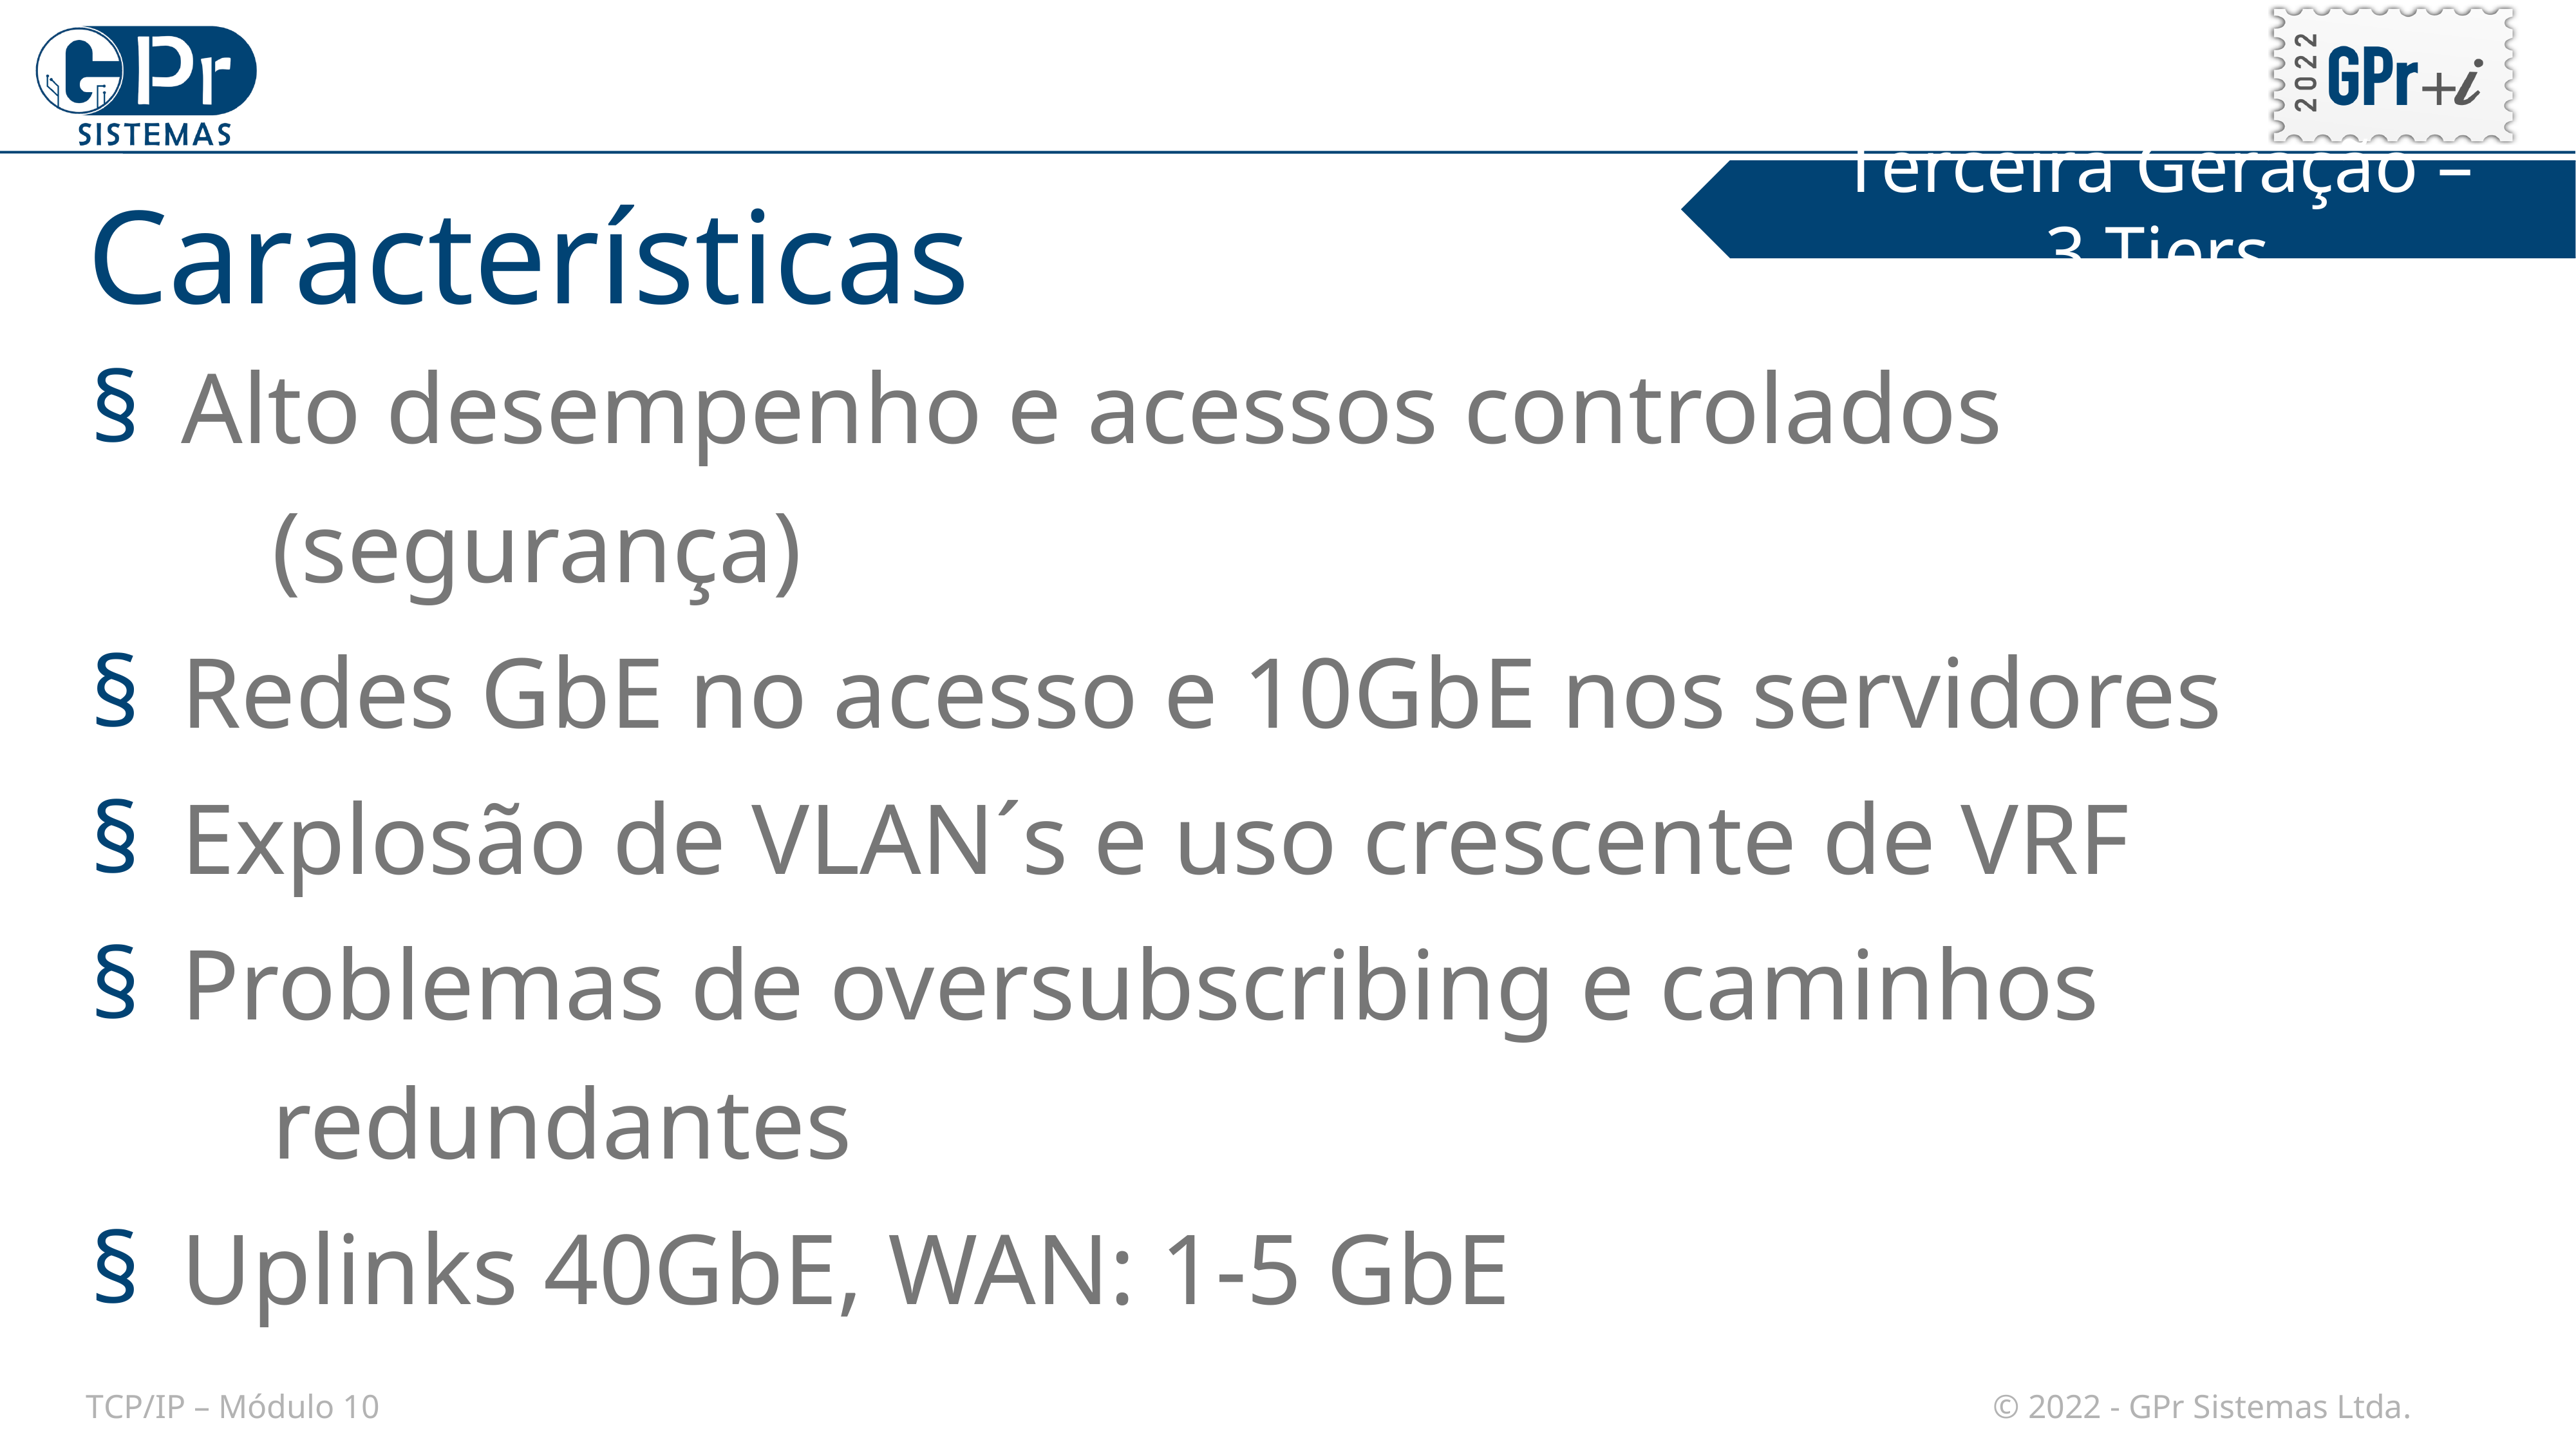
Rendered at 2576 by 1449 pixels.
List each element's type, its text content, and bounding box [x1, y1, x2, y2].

text_box [1682, 160, 1829, 258]
picture [2268, 4, 2519, 145]
picture [34, 26, 257, 147]
text_box [2487, 160, 2576, 258]
text_box Terceira Geração – 3 Tiers [1829, 113, 2487, 300]
list Características [81, 169, 2496, 343]
list Alto desempenho e acessos controlados (segurança) Redes GbE no acesso e 10GbE nos servidores Explosão de VLAN´s e uso crescente de VRF Problemas de oversubscribing e caminhos redundantes Uplinks 40GbE, WAN: 1-5 GbE [80, 319, 2496, 1382]
